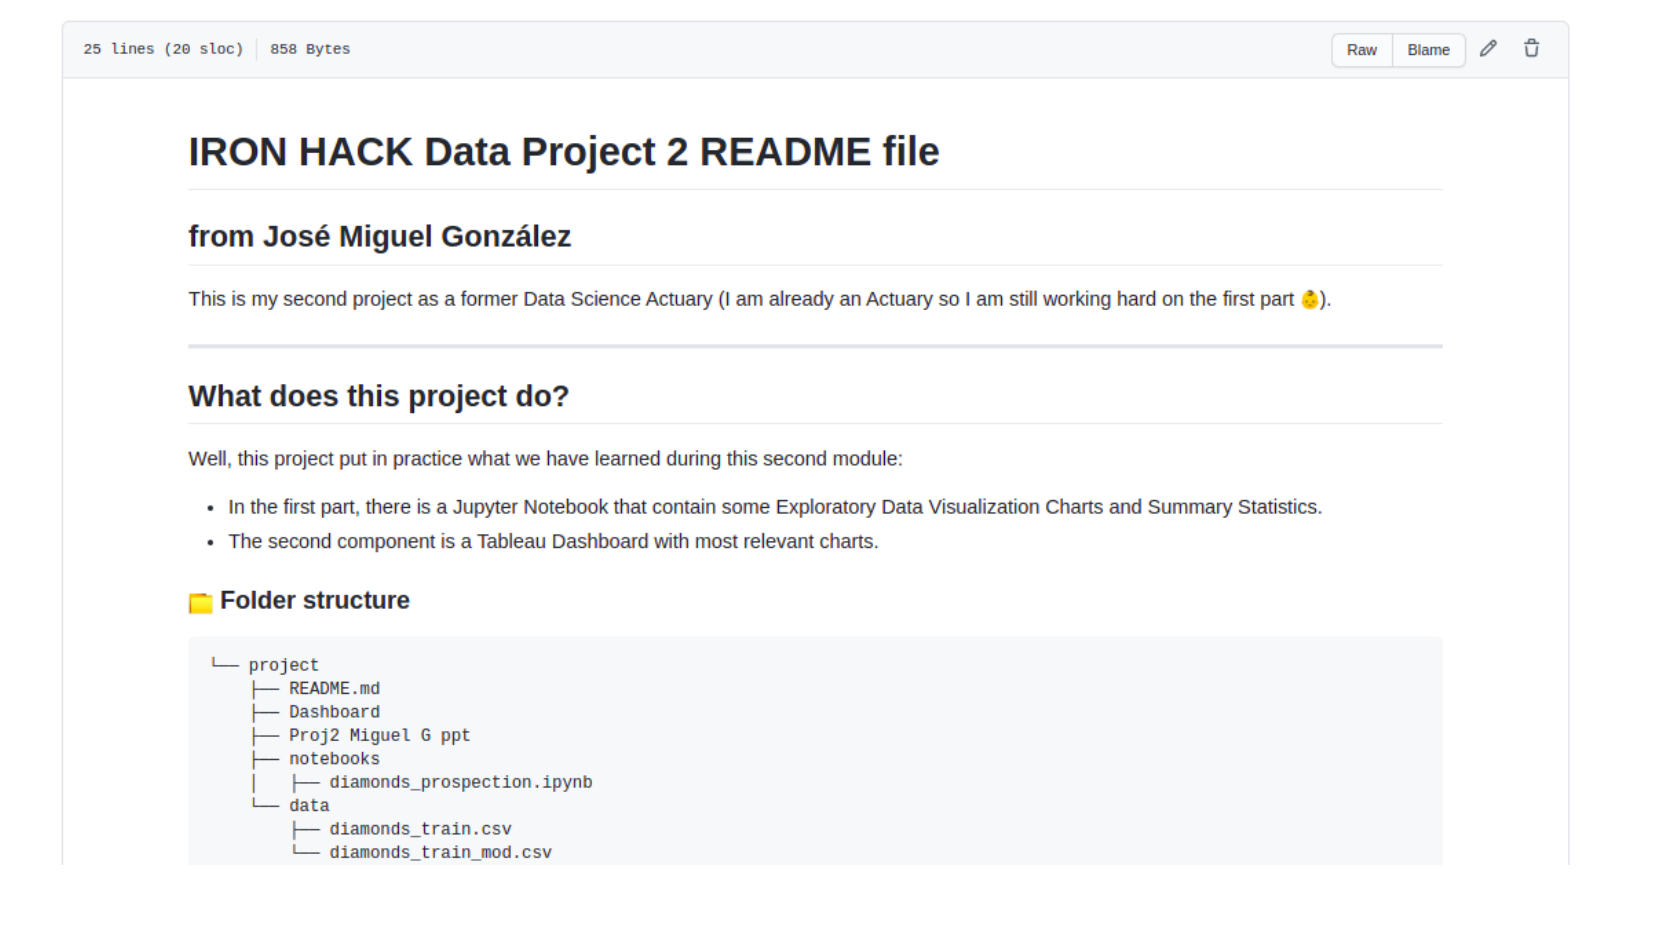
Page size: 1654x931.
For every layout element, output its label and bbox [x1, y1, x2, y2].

picture [55, 14, 1578, 865]
